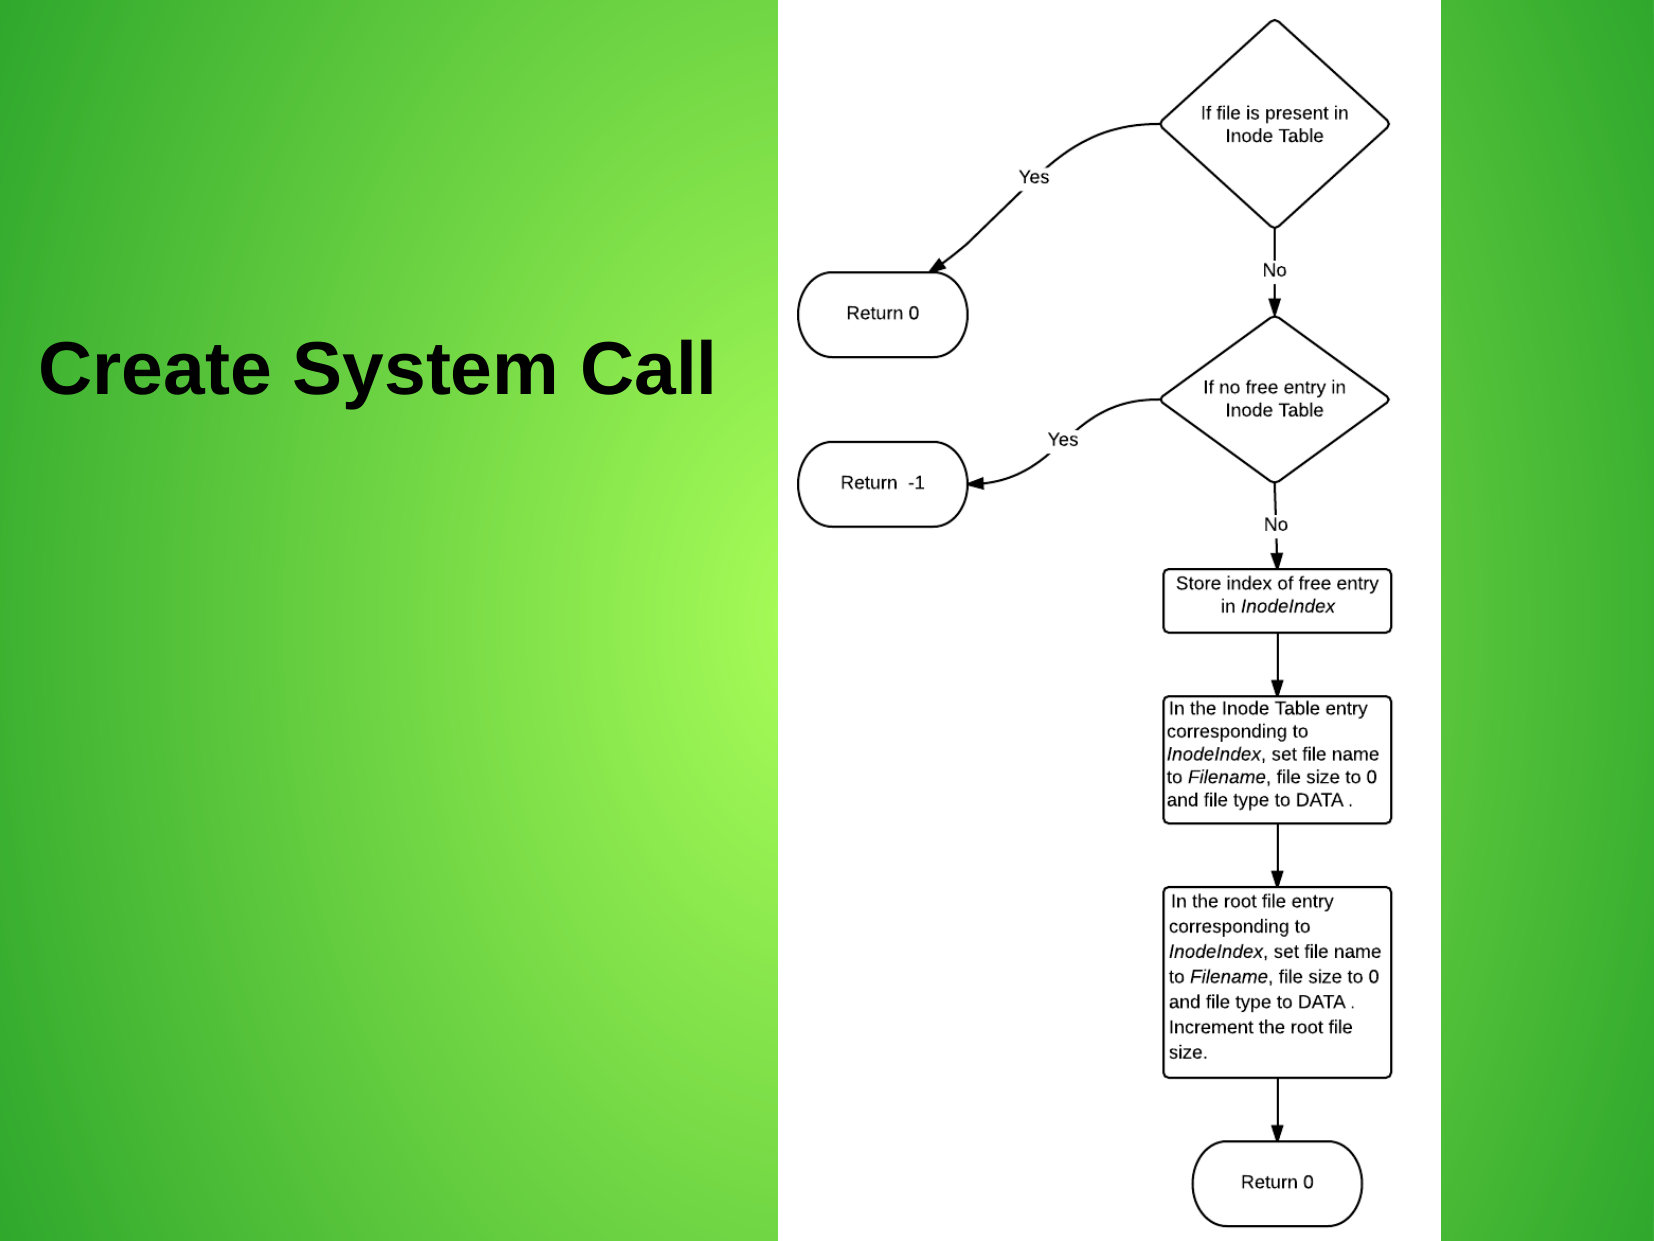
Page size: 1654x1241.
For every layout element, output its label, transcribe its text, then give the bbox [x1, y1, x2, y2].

picture [778, 0, 1441, 1241]
text_box Create System Call [23, 318, 756, 485]
